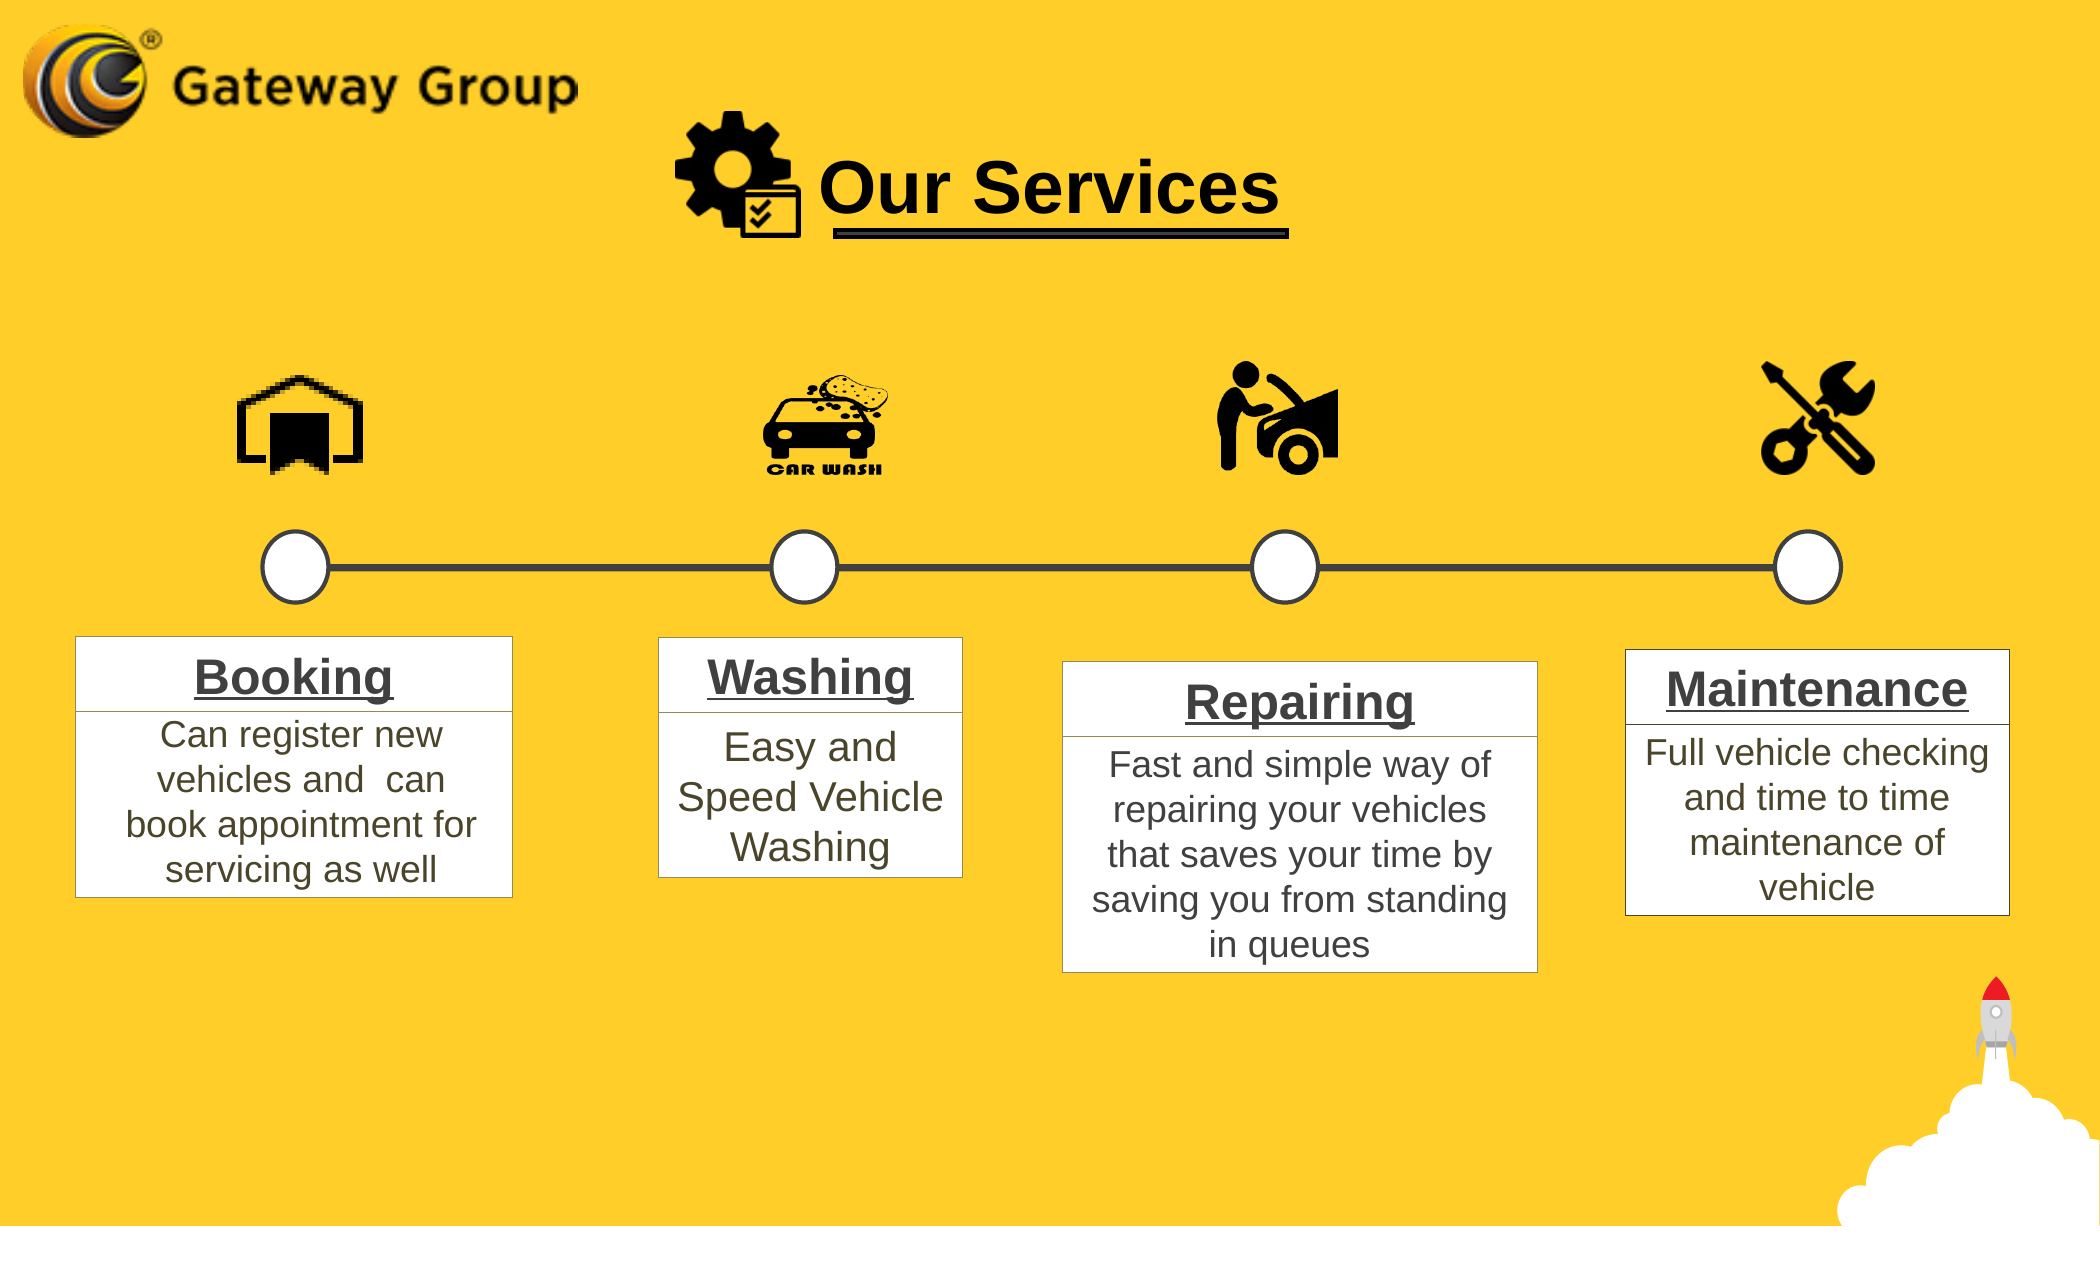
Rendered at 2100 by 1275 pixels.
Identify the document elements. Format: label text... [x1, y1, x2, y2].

picture [1761, 361, 1875, 475]
text_box [262, 531, 1841, 603]
text_box Maintenance [1625, 649, 2010, 725]
text_box Full vehicle checking and time to time maintenance of vehicle [1625, 725, 2010, 916]
text_box Booking [75, 636, 513, 712]
text_box Our Services [0, 112, 2100, 256]
picture [237, 375, 363, 475]
text_box Can register new vehicles and can book appointment for servicing as well [75, 712, 513, 898]
text_box Easy and Speed Vehicle Washing [658, 713, 963, 878]
picture [675, 111, 801, 238]
text_box Repairing [1062, 661, 1538, 737]
picture [23, 24, 578, 138]
text_box Fast and simple way of repairing your vehicles that saves your time by saving you from standing in queues [1062, 737, 1538, 973]
picture [763, 375, 888, 475]
picture [1217, 361, 1338, 475]
text_box Washing [658, 637, 963, 713]
text_box [835, 229, 1288, 238]
